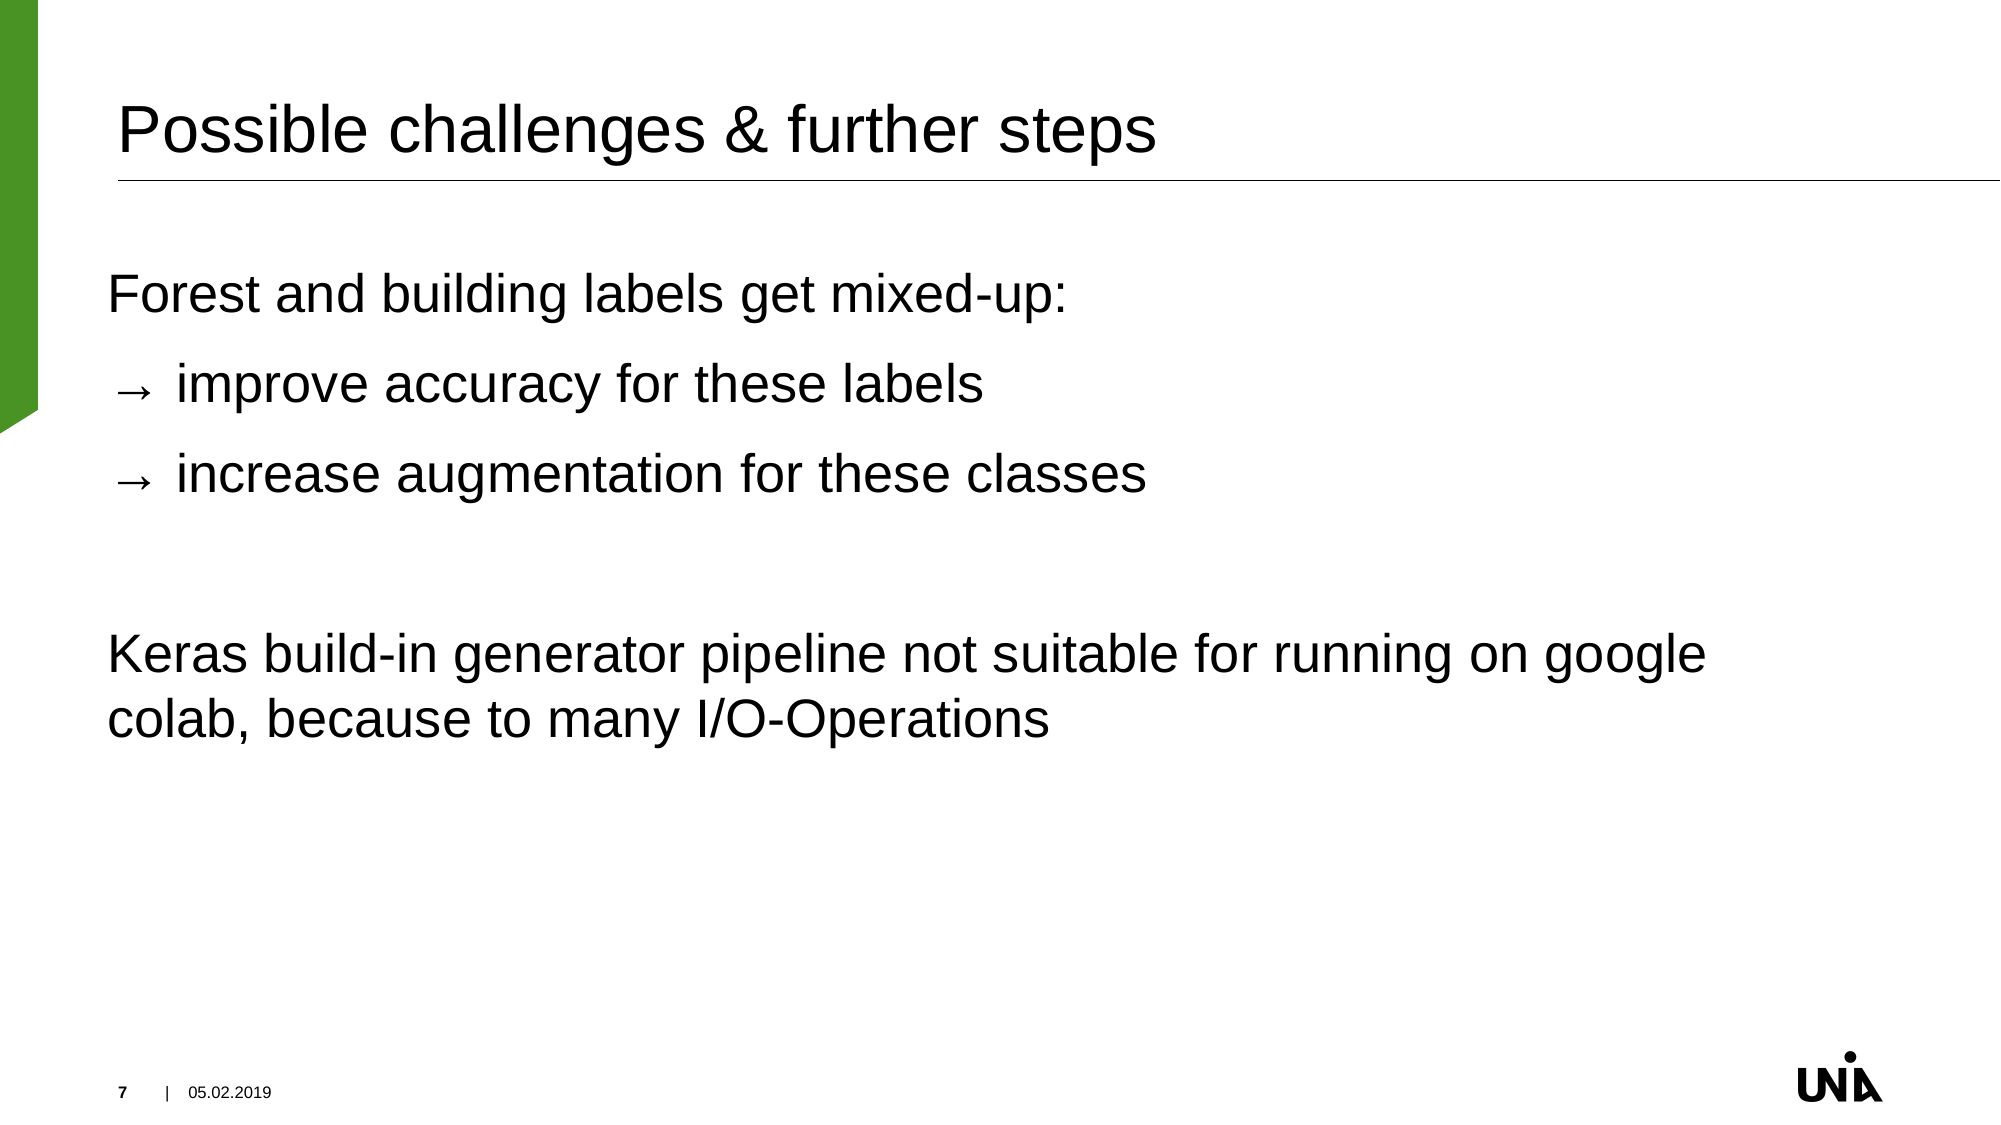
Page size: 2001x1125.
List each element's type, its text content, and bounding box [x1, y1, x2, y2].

slide_number | 05.02.2019 [171, 1066, 298, 1102]
picture [1798, 1051, 1883, 1102]
title Possible challenges & further steps [117, 0, 1882, 167]
slide_number <number> [118, 1066, 171, 1102]
list Forest and building labels get mixed-up: → improve accuracy for these labels → increase augmentation for these classes Keras build-in generator pipeline not suitable for running on google colab, because to many I/O-Operations [105, 258, 1869, 1021]
